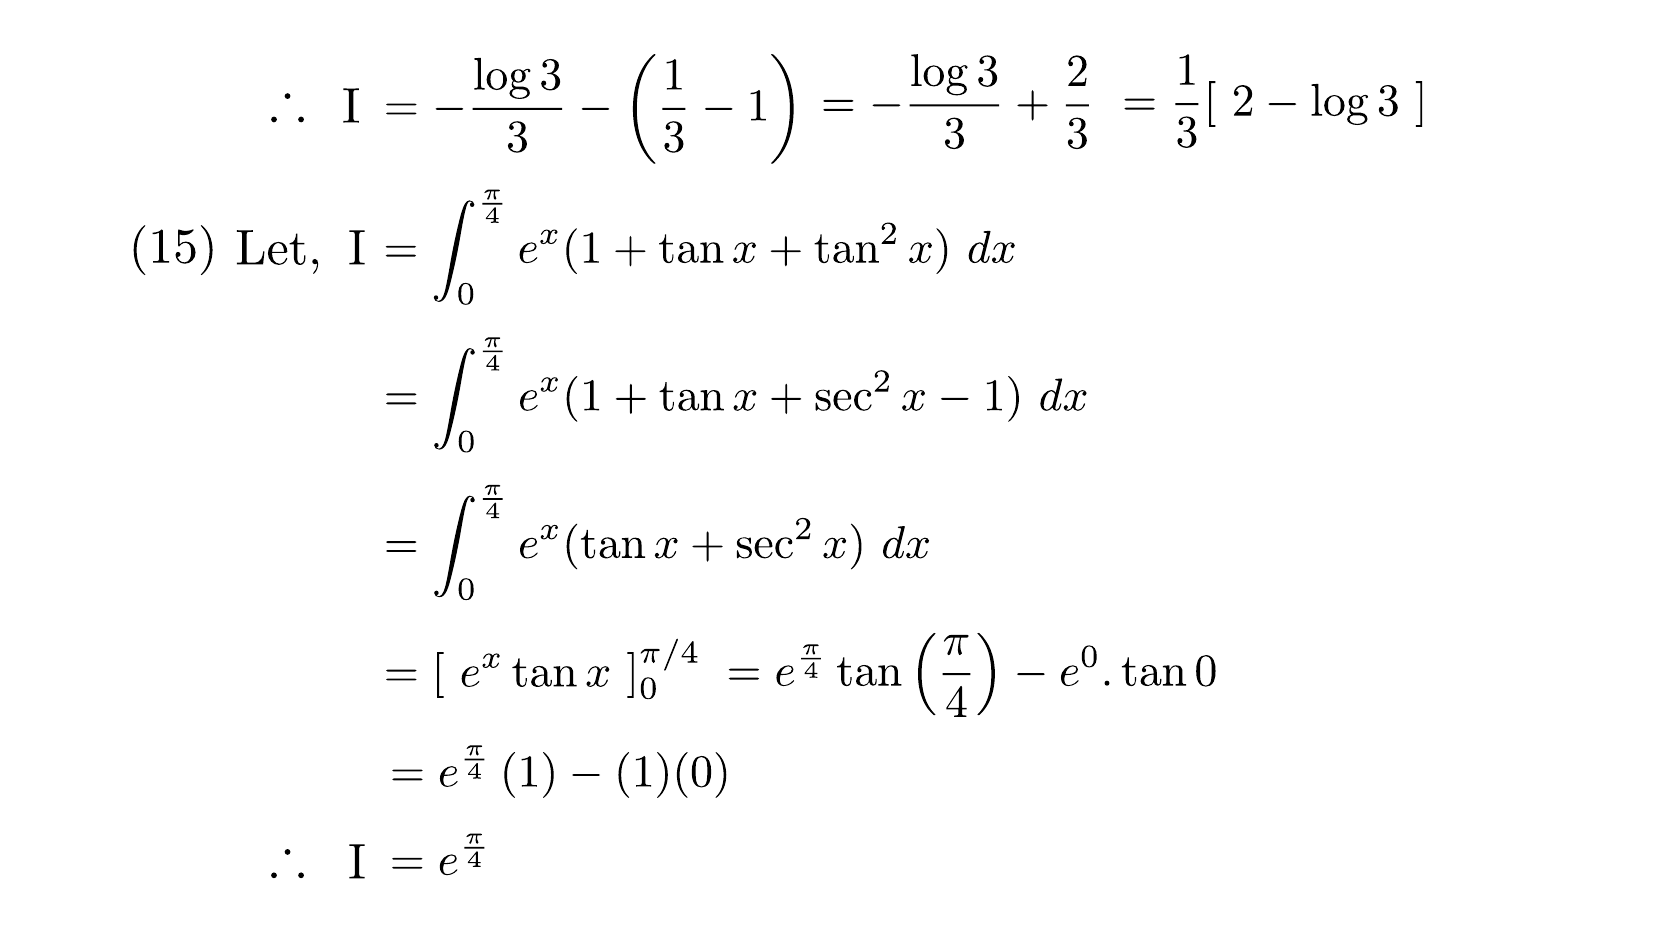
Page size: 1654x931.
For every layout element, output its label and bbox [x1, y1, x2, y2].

text_box [385, 484, 930, 601]
text_box [385, 189, 1015, 305]
text_box [822, 54, 1089, 150]
text_box [271, 849, 304, 879]
text_box [728, 632, 1216, 717]
text_box [349, 844, 365, 879]
text_box [349, 230, 365, 265]
text_box [391, 745, 727, 798]
text_box [1124, 54, 1423, 148]
text_box [385, 337, 1087, 453]
text_box [271, 93, 304, 123]
text_box [385, 638, 698, 700]
text_box [343, 88, 359, 123]
subtitle [59, 35, 1607, 898]
text_box [131, 225, 213, 276]
text_box [236, 230, 319, 274]
text_box [385, 54, 794, 164]
text_box [391, 833, 485, 876]
